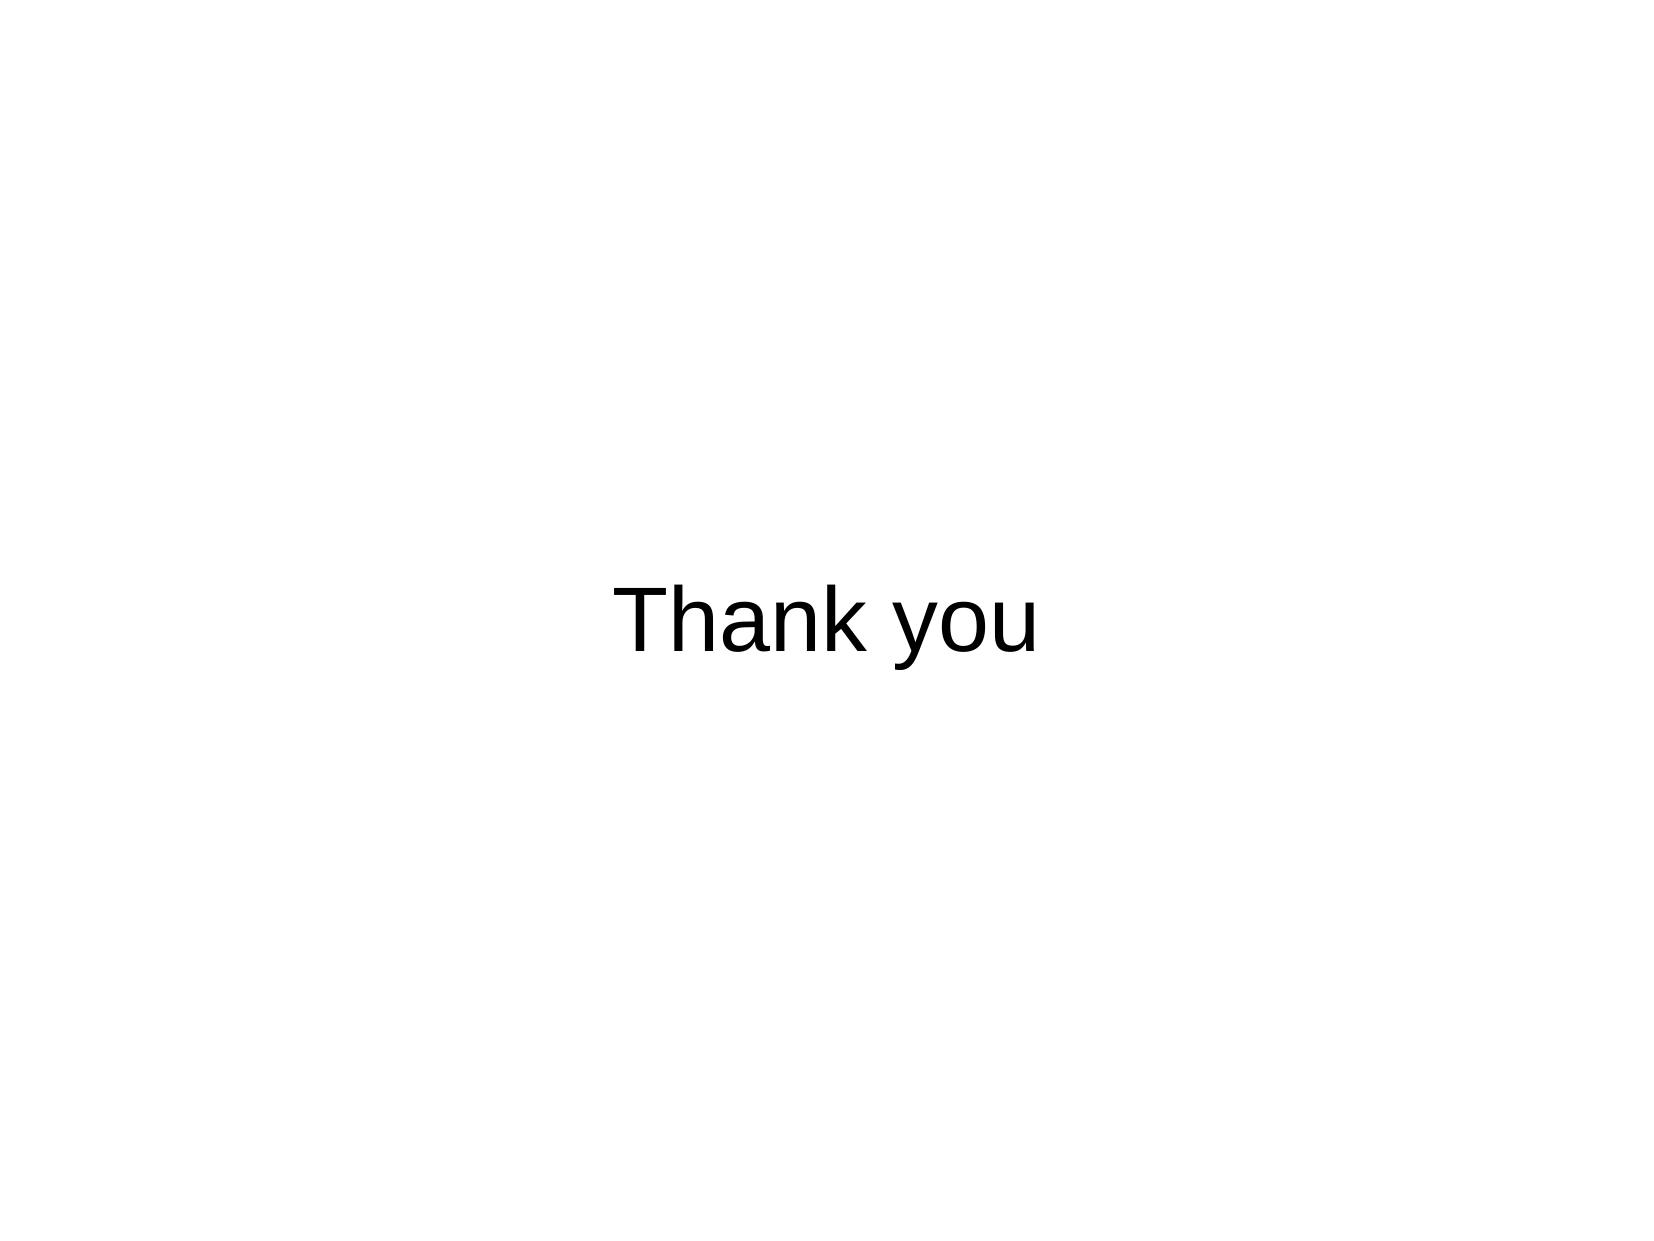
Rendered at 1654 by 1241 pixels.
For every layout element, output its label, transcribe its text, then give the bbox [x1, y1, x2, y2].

title Thank you [82, 515, 1571, 724]
